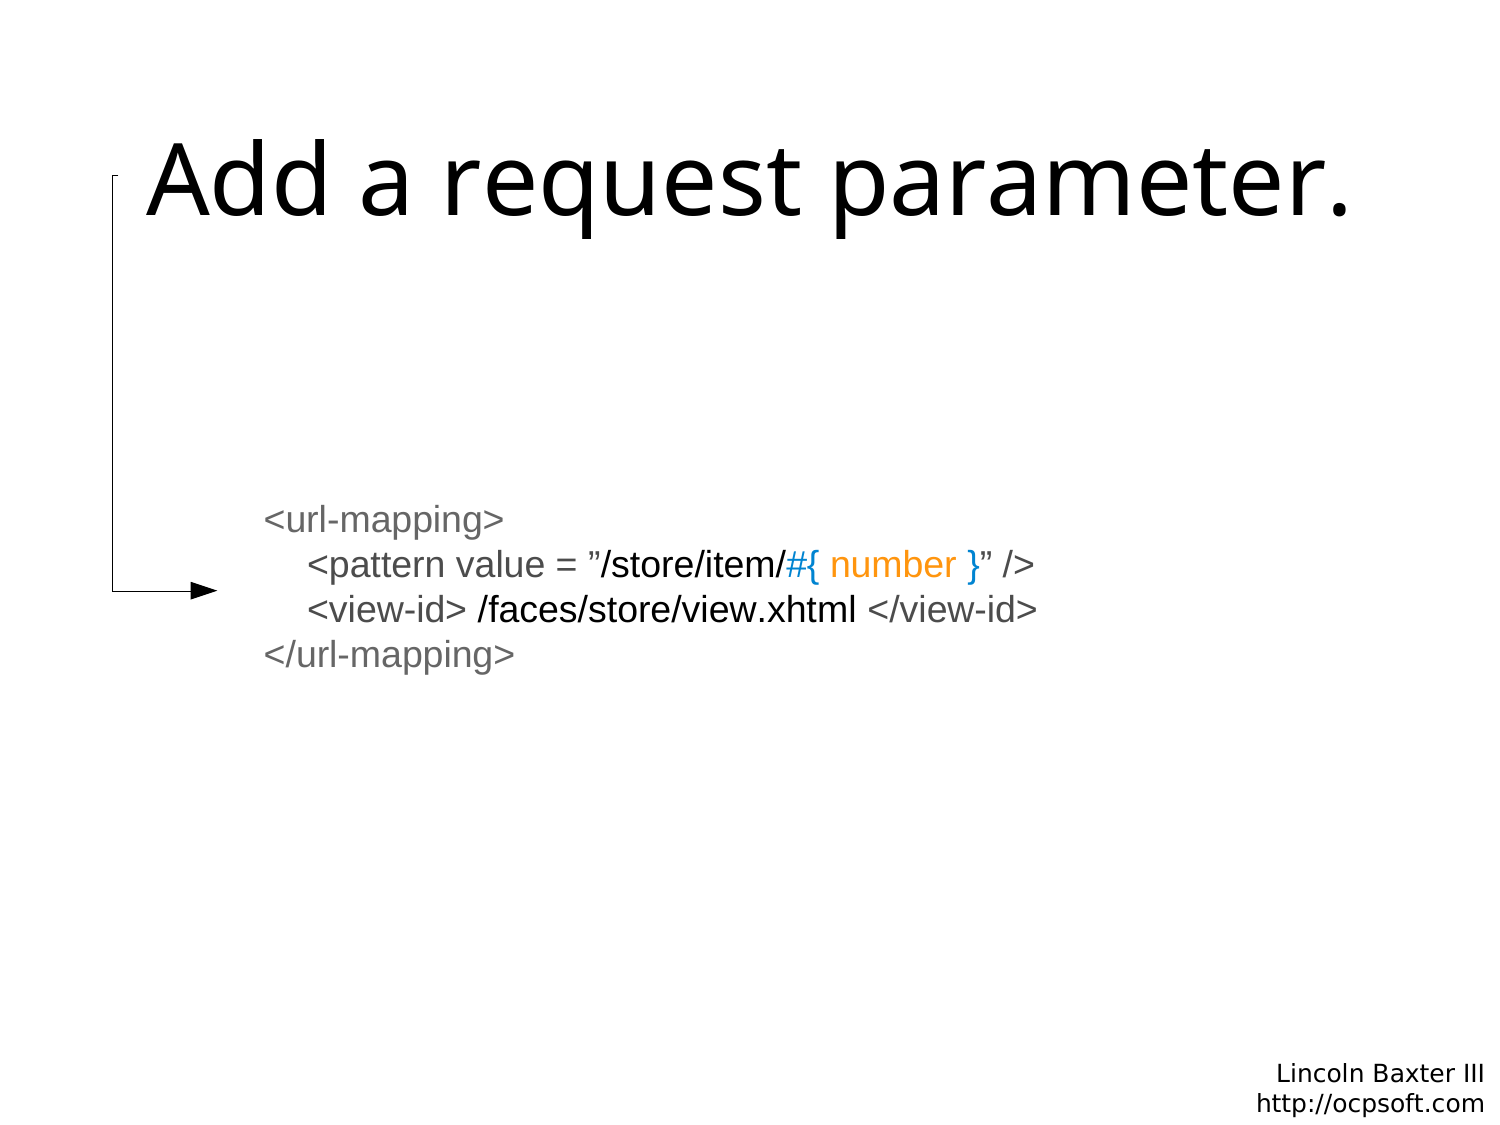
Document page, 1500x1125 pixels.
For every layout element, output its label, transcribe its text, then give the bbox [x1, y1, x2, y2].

text_box <url-mapping> <pattern value = ”/store/item/#{ number }” /> <view-id> /faces/store/view.xhtml </view-id> </url-mapping> [217, 487, 1351, 694]
title Add a request parameter. [75, 107, 1425, 243]
